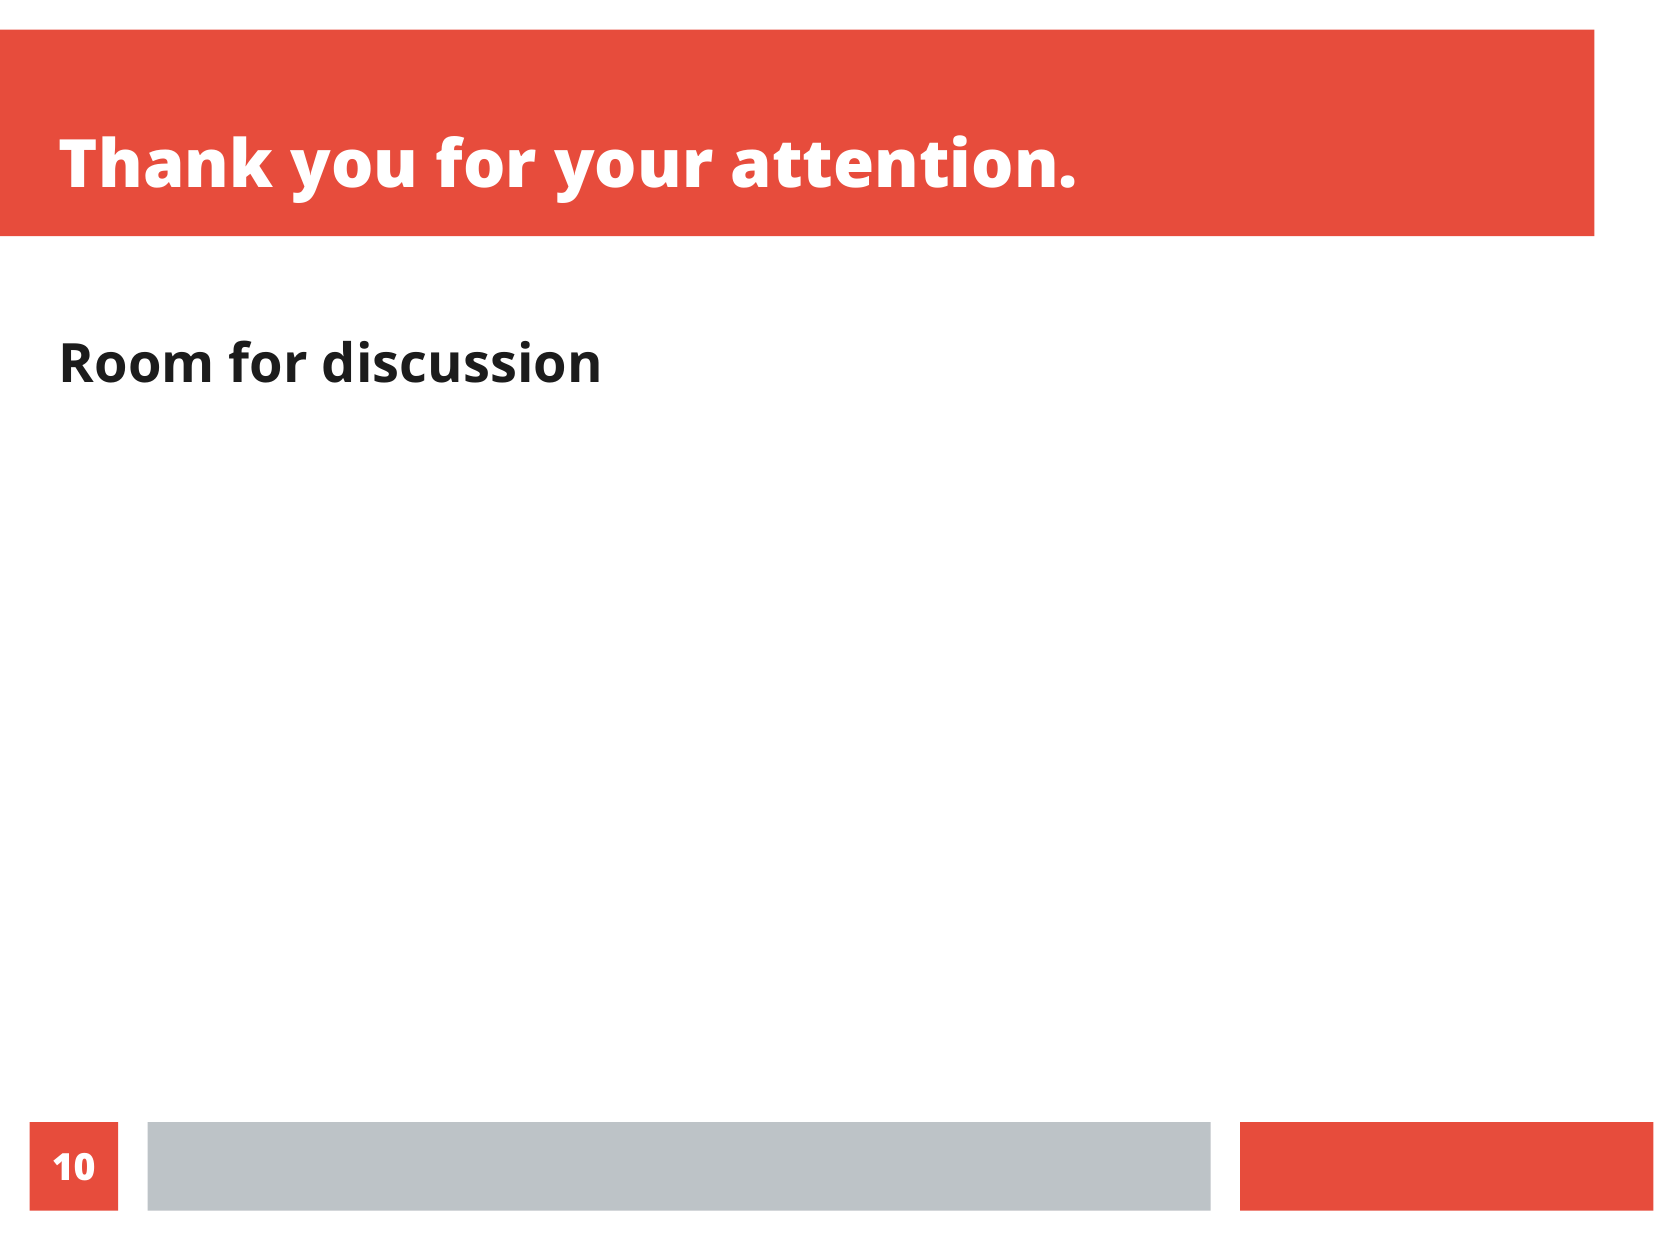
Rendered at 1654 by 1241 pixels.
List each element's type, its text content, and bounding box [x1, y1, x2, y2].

title Thank you for your attention. [59, 59, 1595, 207]
subtitle Room for discussion [59, 324, 1565, 1093]
